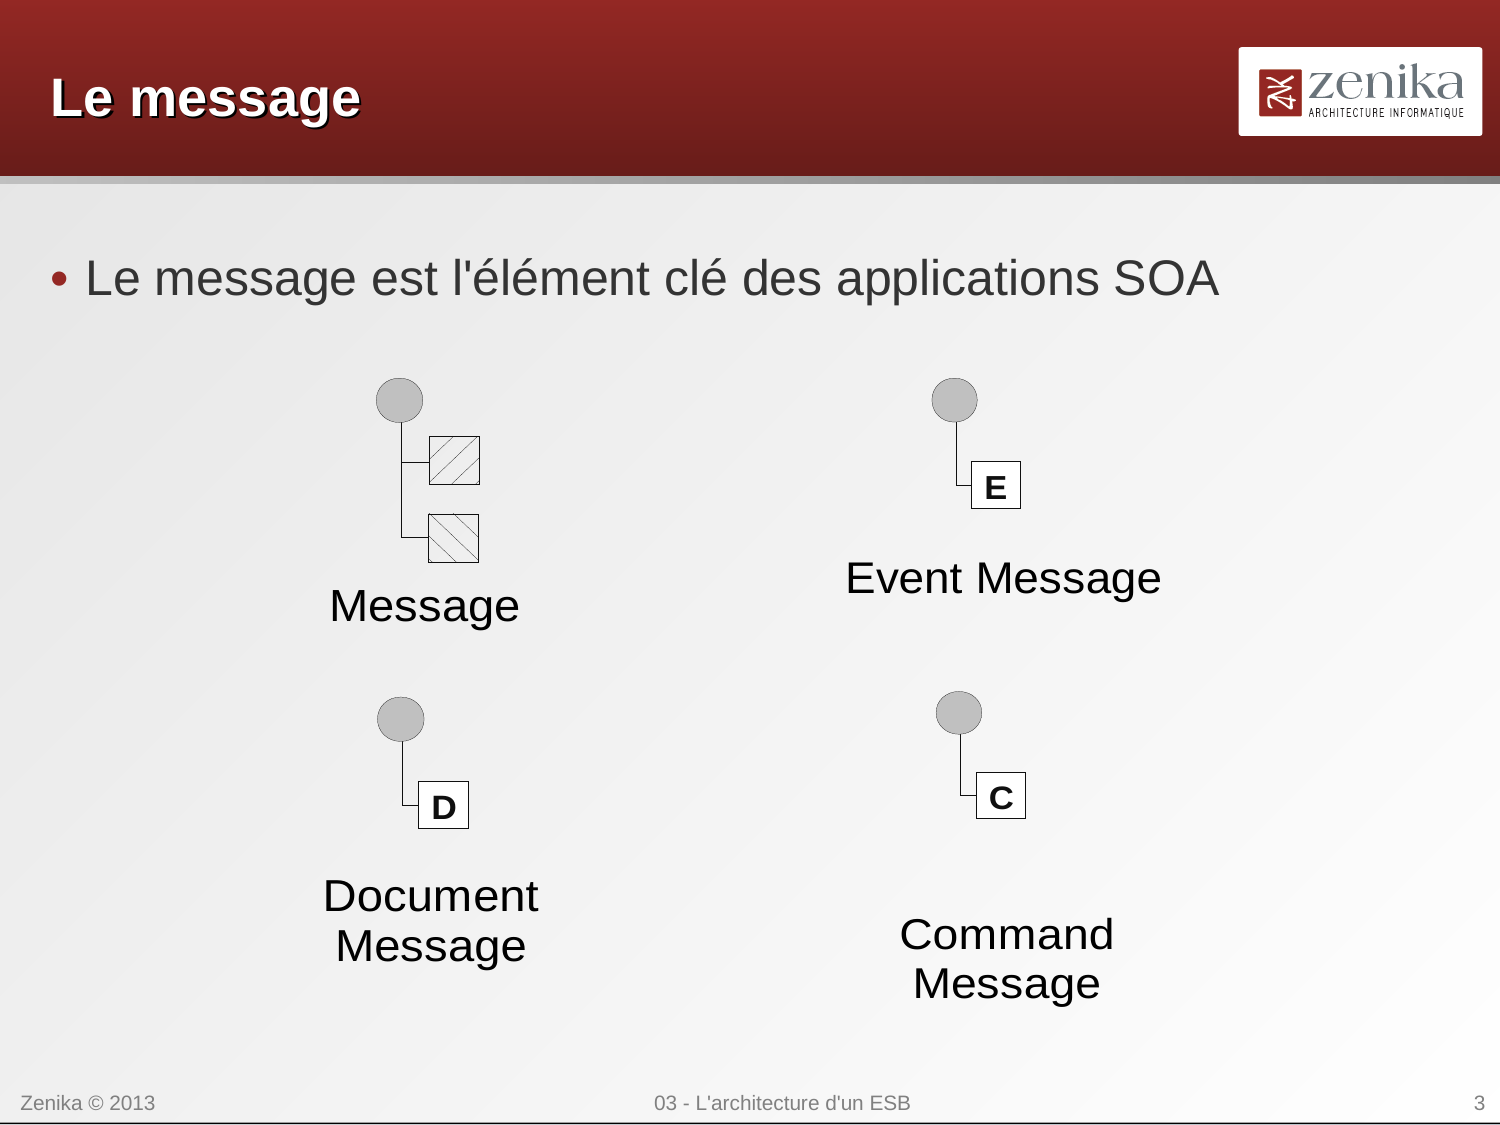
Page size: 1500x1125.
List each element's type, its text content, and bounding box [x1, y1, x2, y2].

list Le message est l'élément clé des applications SOA [50, 250, 1477, 1064]
picture [212, 377, 638, 993]
picture [797, 377, 1211, 674]
picture [1257, 58, 1464, 125]
title Le message [50, 22, 1206, 172]
picture [850, 691, 1164, 1028]
